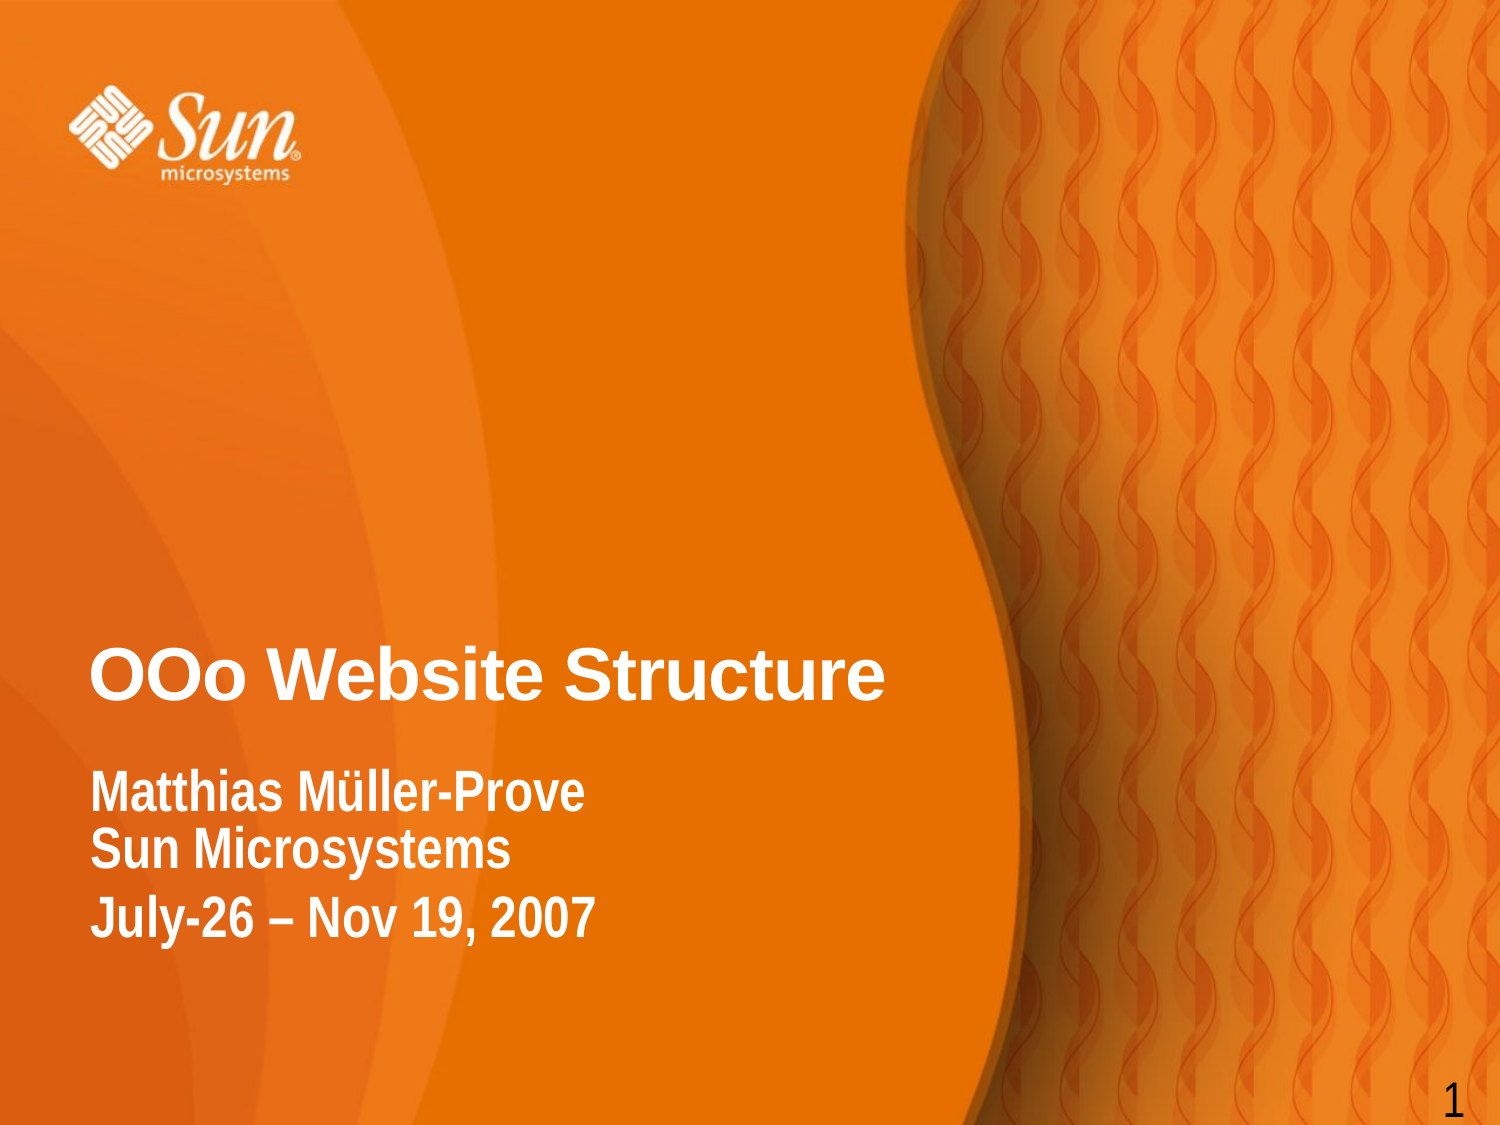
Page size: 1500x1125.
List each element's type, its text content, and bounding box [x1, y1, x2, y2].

title OOo Website Structure [88, 527, 961, 716]
picture [0, 0, 1500, 1125]
list Matthias Müller-Prove Sun Microsystems July-26 – Nov 19, 2007 [90, 766, 1080, 966]
text_box <number> [1278, 1074, 1466, 1125]
